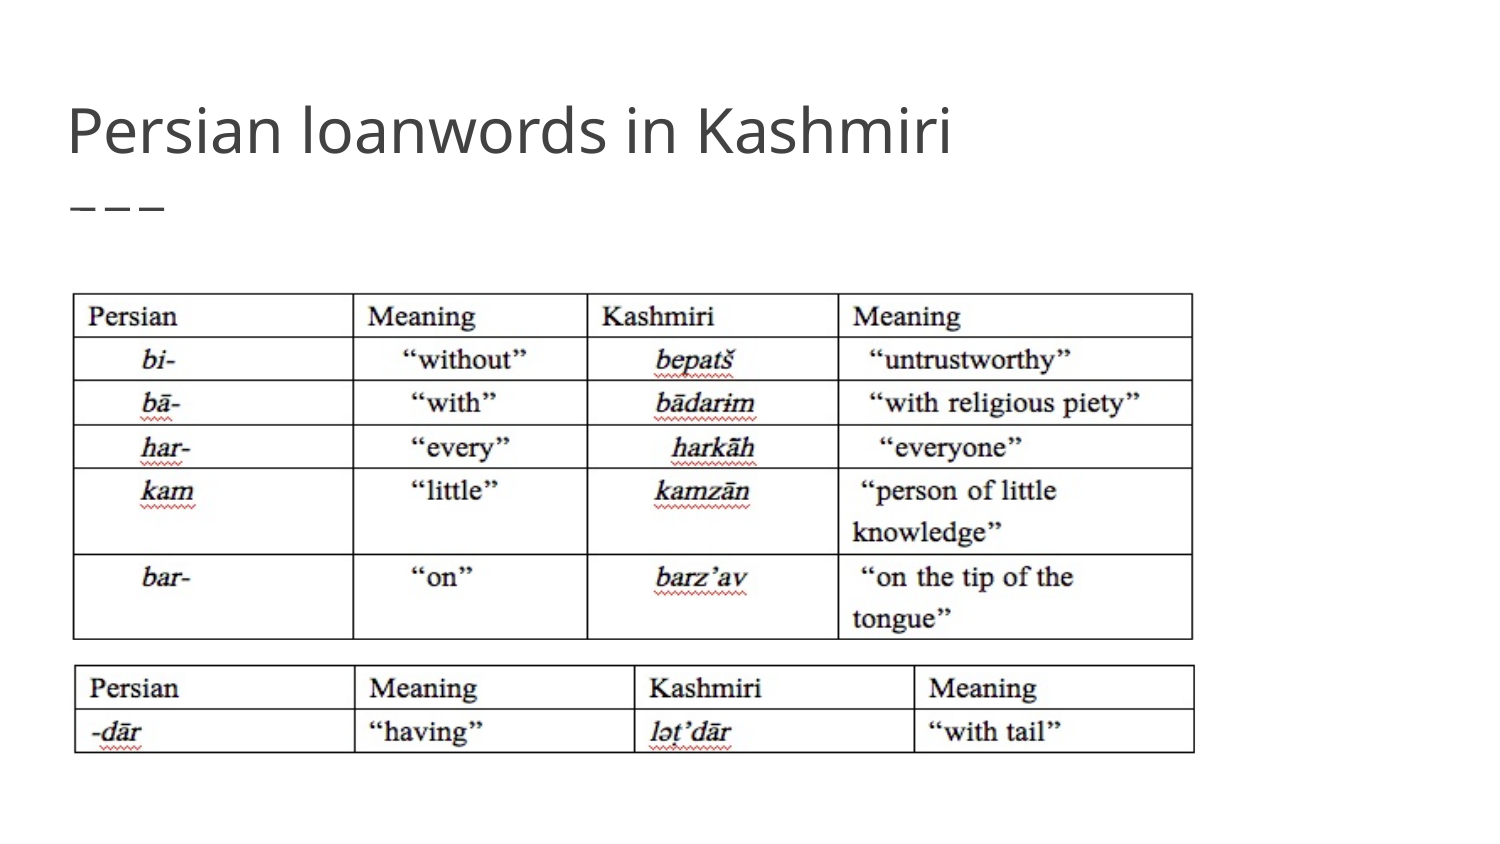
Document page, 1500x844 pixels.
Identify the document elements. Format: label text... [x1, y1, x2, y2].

picture [70, 660, 1196, 756]
title Persian loanwords in Kashmiri [51, 61, 1449, 182]
picture [70, 289, 1196, 640]
